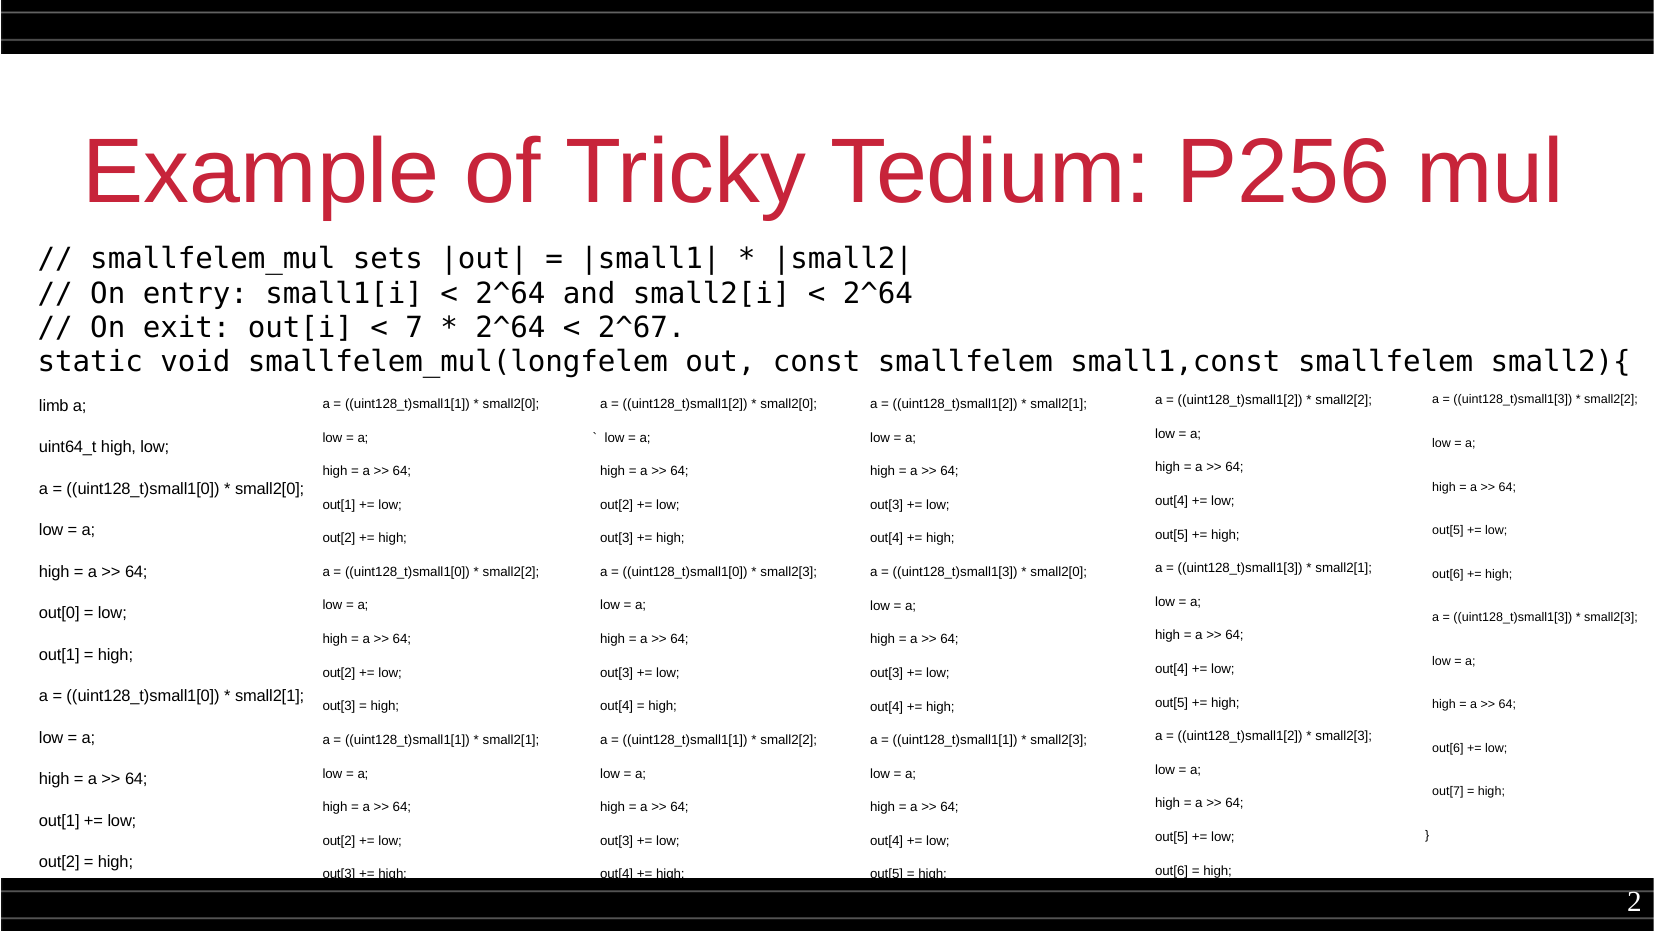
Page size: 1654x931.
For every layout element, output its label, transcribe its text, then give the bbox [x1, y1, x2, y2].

title Example of Tricky Tedium: P256 mul [82, 92, 1571, 234]
list a = ((uint128_t)small1[2]) * small2[0]; ` low = a; high = a >> 64; out[2] += low; out[3] += high; a = ((uint128_t)small1[0]) * small2[3]; low = a; high = a >> 64; out[3] += low; out[4] = high; a = ((uint128_t)small1[1]) * small2[2]; low = a; high = a >> 64; out[3] += low; out[4] += high; [592, 396, 862, 882]
text_box // smallfelem_mul sets |out| = |small1| * |small2| // On entry: small1[i] < 2^64 and small2[i] < 2^64 // On exit: out[i] < 7 * 2^64 < 2^67. static void smallfelem_mul(longfelem out, const smallfelem small1,const smallfelem small2){ [22, 234, 1654, 406]
list a = ((uint128_t)small1[2]) * small2[1]; low = a; high = a >> 64; out[3] += low; out[4] += high; a = ((uint128_t)small1[3]) * small2[0]; low = a; high = a >> 64; out[3] += low; out[4] += high; a = ((uint128_t)small1[1]) * small2[3]; low = a; high = a >> 64; out[4] += low; out[5] = high; [862, 396, 1141, 882]
picture [1, 0, 1654, 54]
picture [1, 878, 1654, 931]
list a = ((uint128_t)small1[1]) * small2[0]; low = a; high = a >> 64; out[1] += low; out[2] += high; a = ((uint128_t)small1[0]) * small2[2]; low = a; high = a >> 64; out[2] += low; out[3] = high; a = ((uint128_t)small1[1]) * small2[1]; low = a; high = a >> 64; out[2] += low; out[3] += high; [315, 396, 592, 882]
list a = ((uint128_t)small1[3]) * small2[2]; low = a; high = a >> 64; out[5] += low; out[6] += high; a = ((uint128_t)small1[3]) * small2[3]; low = a; high = a >> 64; out[6] += low; out[7] = high; } [1425, 392, 1654, 879]
list a = ((uint128_t)small1[2]) * small2[2]; low = a; high = a >> 64; out[4] += low; out[5] += high; a = ((uint128_t)small1[3]) * small2[1]; low = a; high = a >> 64; out[4] += low; out[5] += high; a = ((uint128_t)small1[2]) * small2[3]; low = a; high = a >> 64; out[5] += low; out[6] = high; [1147, 392, 1425, 879]
list limb a; uint64_t high, low; a = ((uint128_t)small1[0]) * small2[0]; low = a; high = a >> 64; out[0] = low; out[1] = high; a = ((uint128_t)small1[0]) * small2[1]; low = a; high = a >> 64; out[1] += low; out[2] = high; [30, 396, 308, 882]
